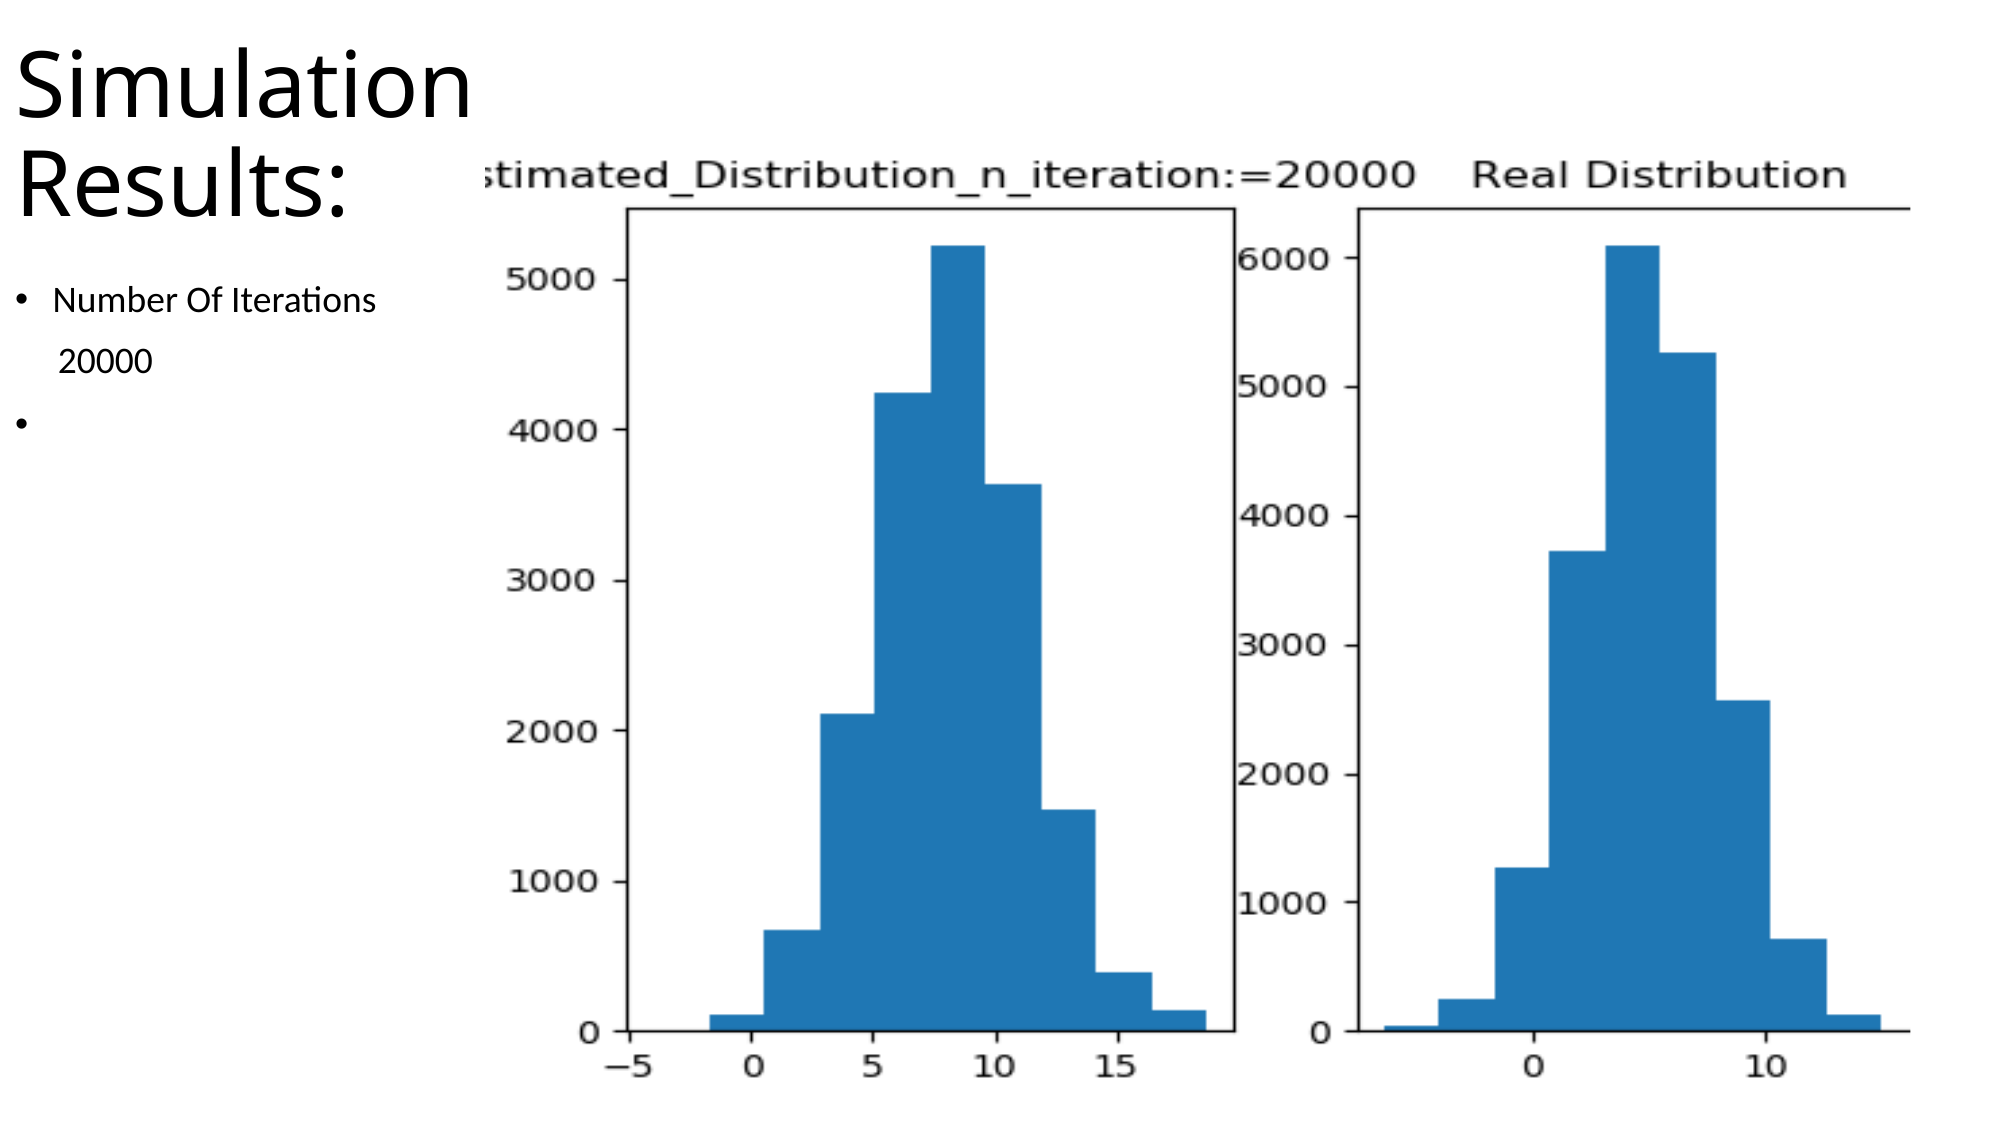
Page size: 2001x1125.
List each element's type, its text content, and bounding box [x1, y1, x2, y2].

title Simulation Results: [0, 0, 600, 272]
picture [485, 79, 1911, 1125]
list Number Of Iterations 20000 [0, 272, 485, 1022]
